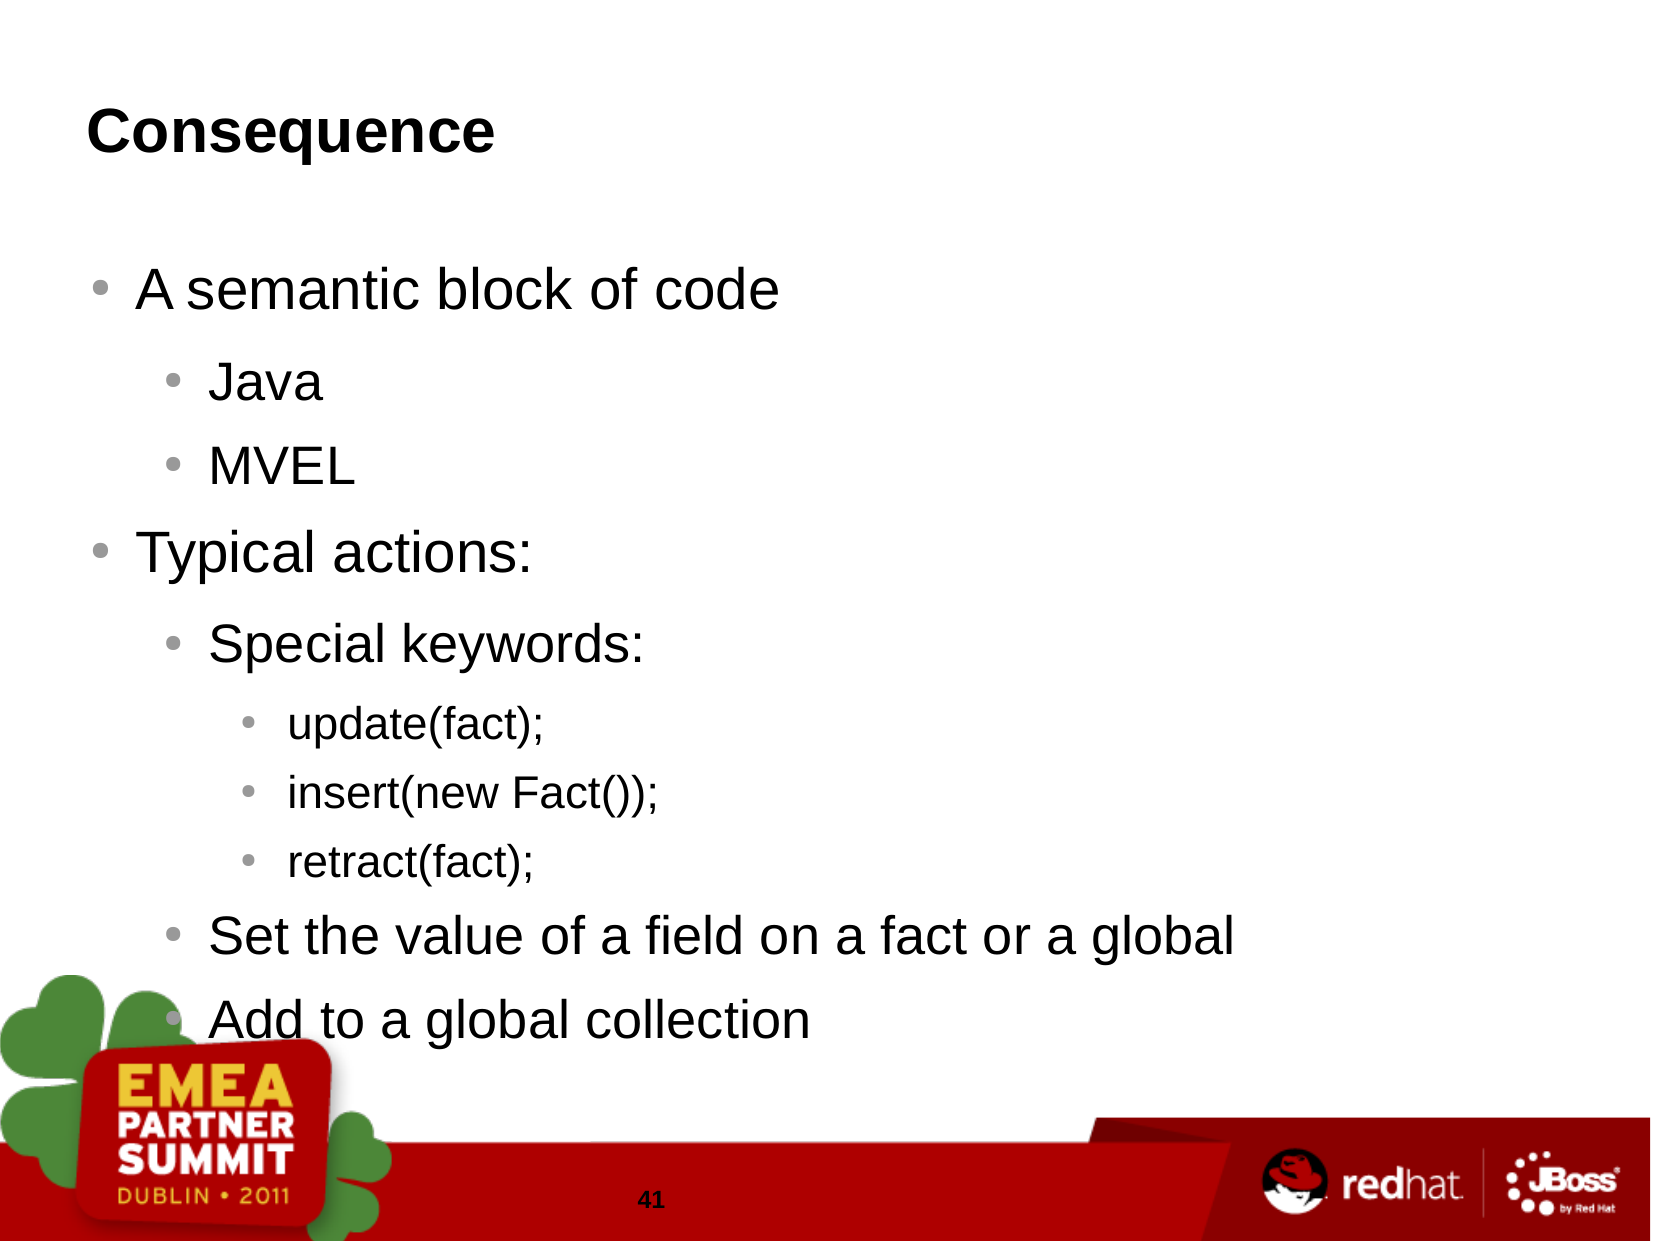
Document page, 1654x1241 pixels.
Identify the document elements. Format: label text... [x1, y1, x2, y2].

title Consequence [86, 37, 1576, 226]
picture [0, 975, 1651, 1241]
list A semantic block of code Java MVEL Typical actions: Special keywords: update(fact); insert(new Fact()); retract(fact); Set the value of a field on a fact or a global Add to a global collection [75, 256, 1564, 1051]
